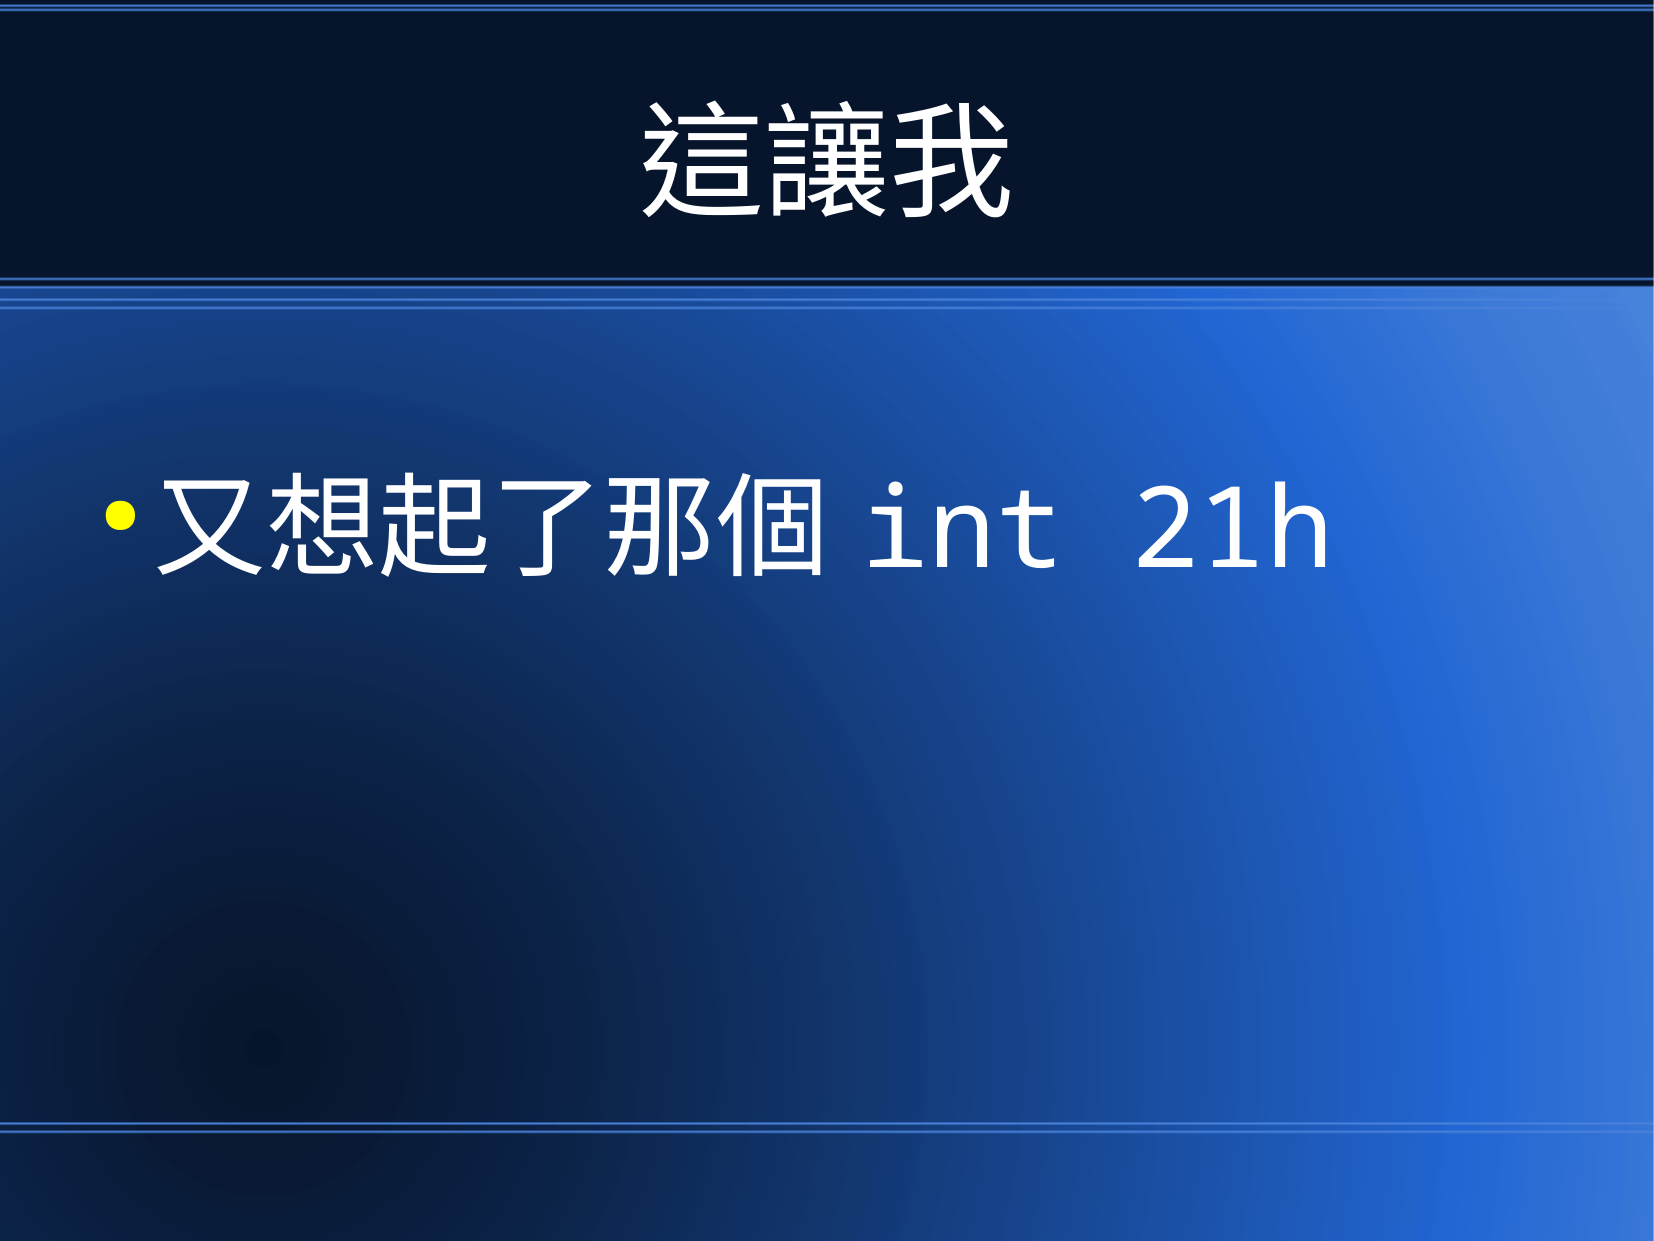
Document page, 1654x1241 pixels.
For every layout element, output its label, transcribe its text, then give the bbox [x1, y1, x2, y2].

list 又想起了那個int 21h [82, 355, 1571, 1241]
title 這讓我 [82, 49, 1571, 257]
picture [0, 0, 1654, 1241]
